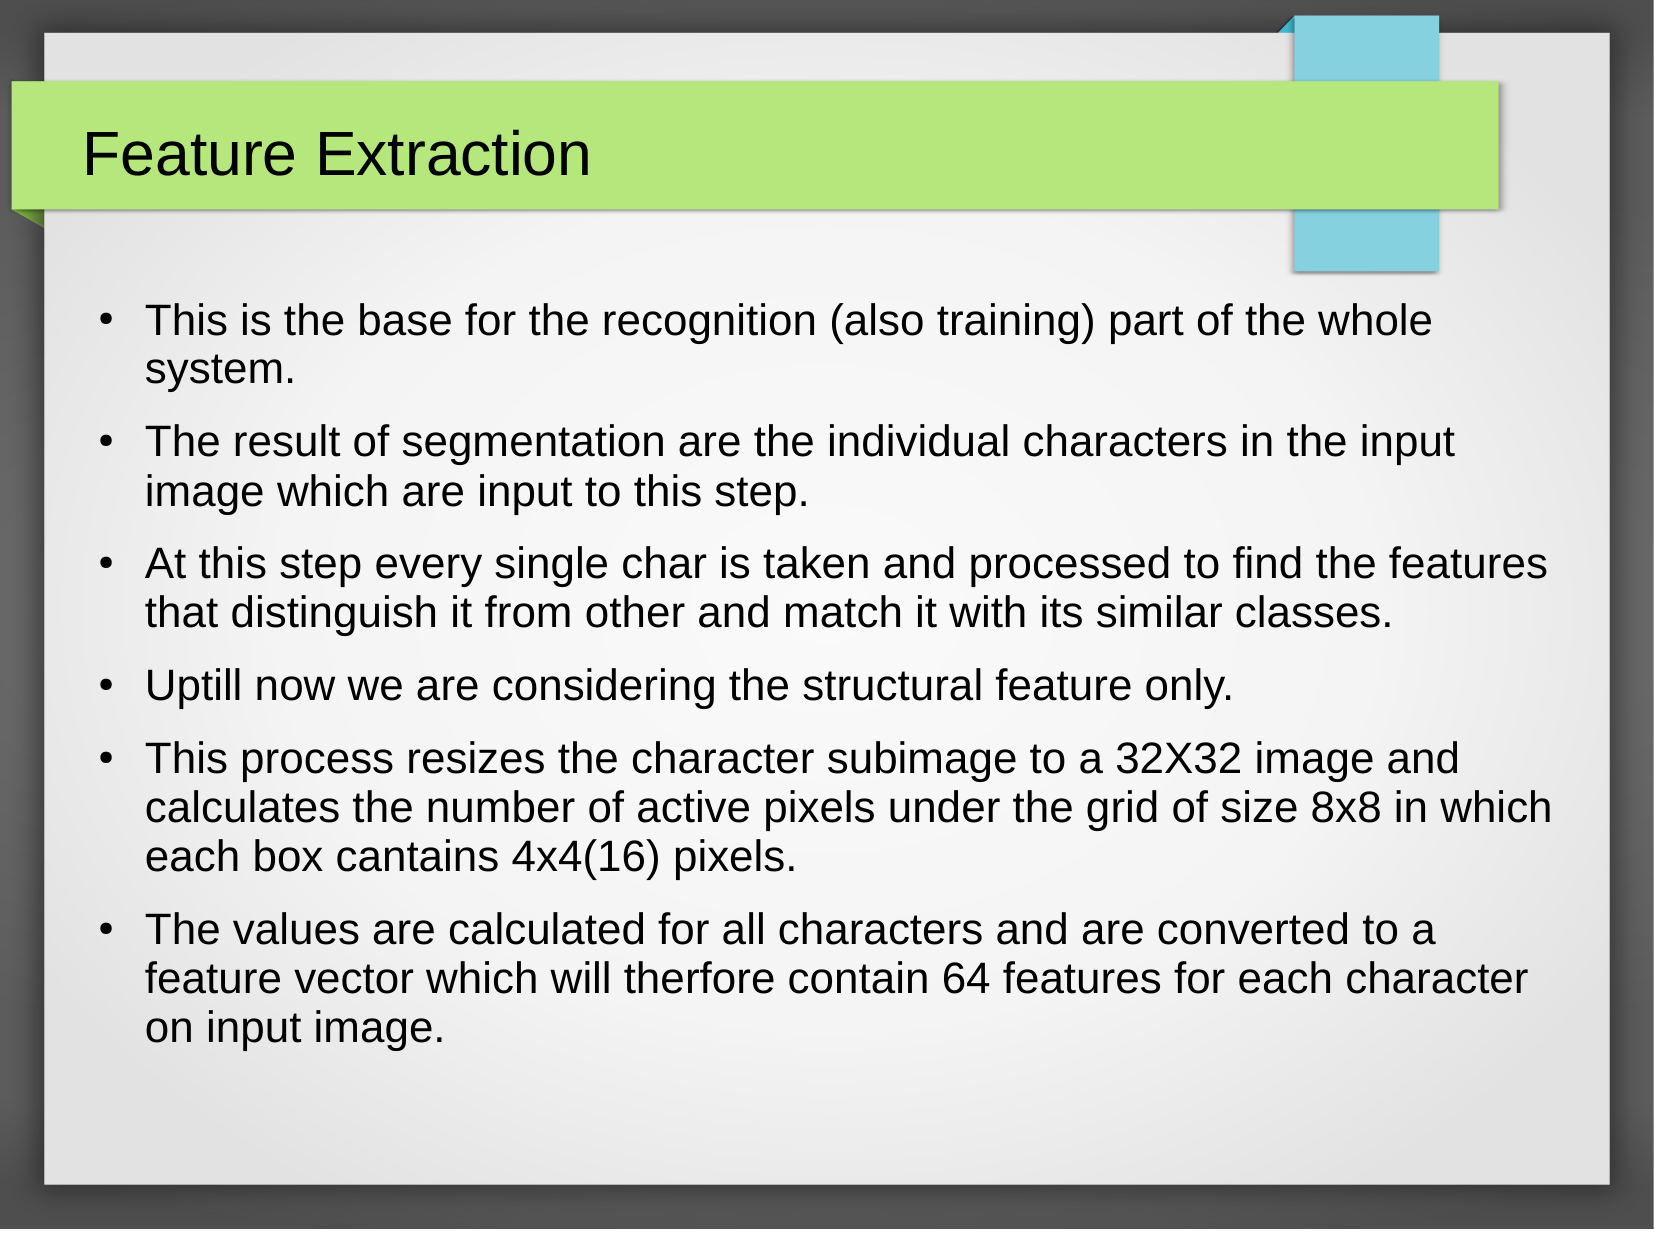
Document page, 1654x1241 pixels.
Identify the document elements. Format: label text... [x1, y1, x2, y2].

picture [0, 0, 1654, 1229]
title Feature Extraction [82, 94, 1264, 213]
list This is the base for the recognition (also training) part of the whole system. The result of segmentation are the individual characters in the input image which are input to this step. At this step every single char is taken and processed to find the features that distinguish it from other and match it with its similar classes. Uptill now we are considering the structural feature only. This process resizes the character subimage to a 32X32 image and calculates the number of active pixels under the grid of size 8x8 in which each box cantains 4x4(16) pixels. The values are calculated for all characters and are converted to a feature vector which will therfore contain 64 features for each character on input image. [82, 295, 1571, 1096]
